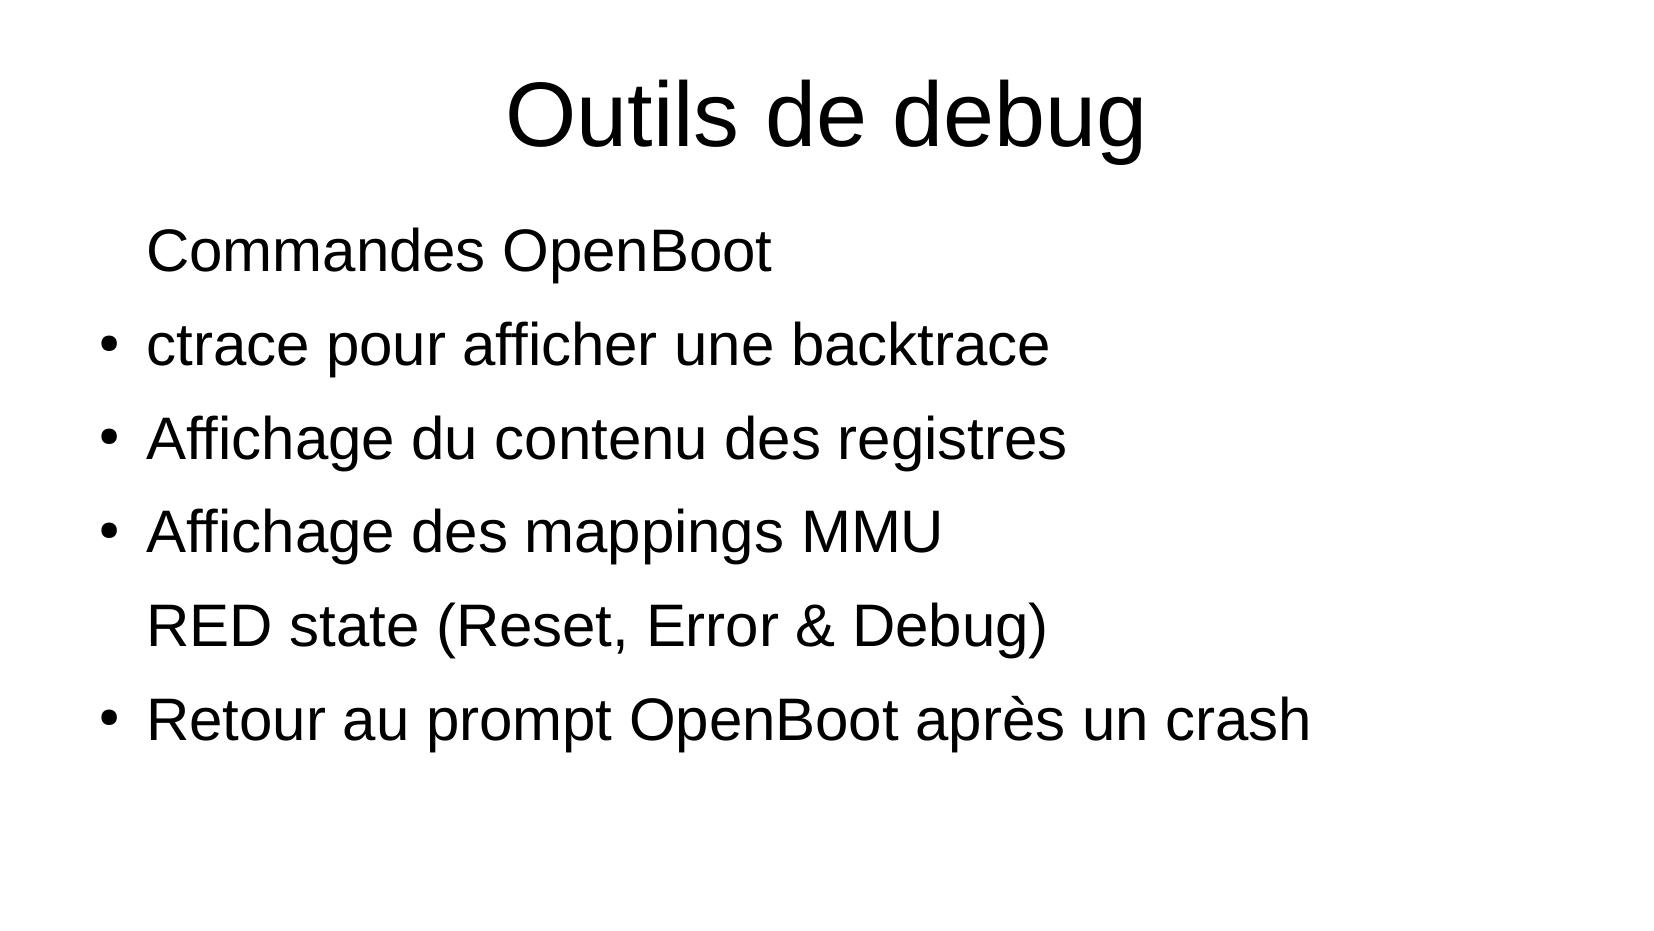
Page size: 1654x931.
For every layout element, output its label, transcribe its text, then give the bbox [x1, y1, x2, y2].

list Commandes OpenBoot ctrace pour afficher une backtrace Affichage du contenu des registres Affichage des mappings MMU RED state (Reset, Error & Debug) Retour au prompt OpenBoot après un crash [82, 217, 1571, 758]
title Outils de debug [82, 37, 1571, 193]
